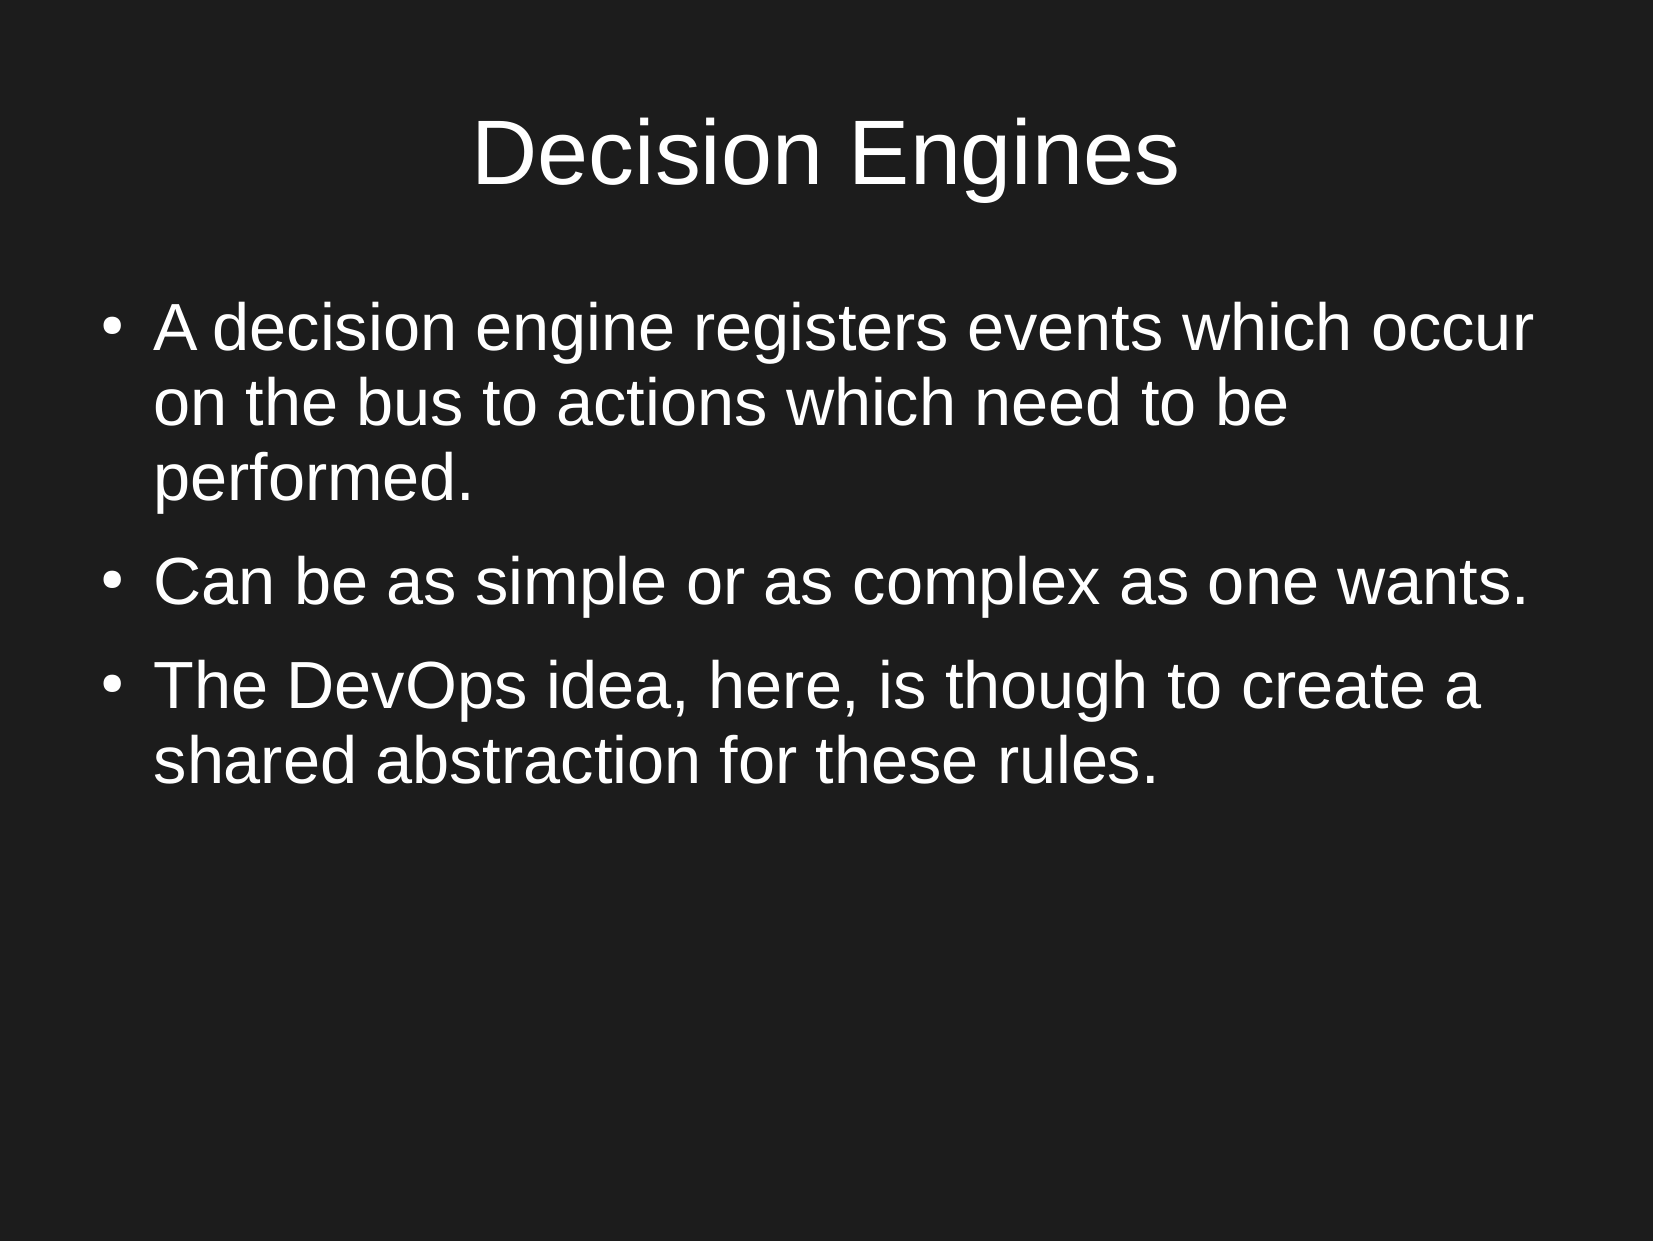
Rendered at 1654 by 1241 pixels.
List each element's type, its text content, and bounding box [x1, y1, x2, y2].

title Decision Engines [82, 49, 1571, 257]
list A decision engine registers events which occur on the bus to actions which need to be performed. Can be as simple or as complex as one wants. The DevOps idea, here, is though to create a shared abstraction for these rules. [82, 290, 1571, 1010]
